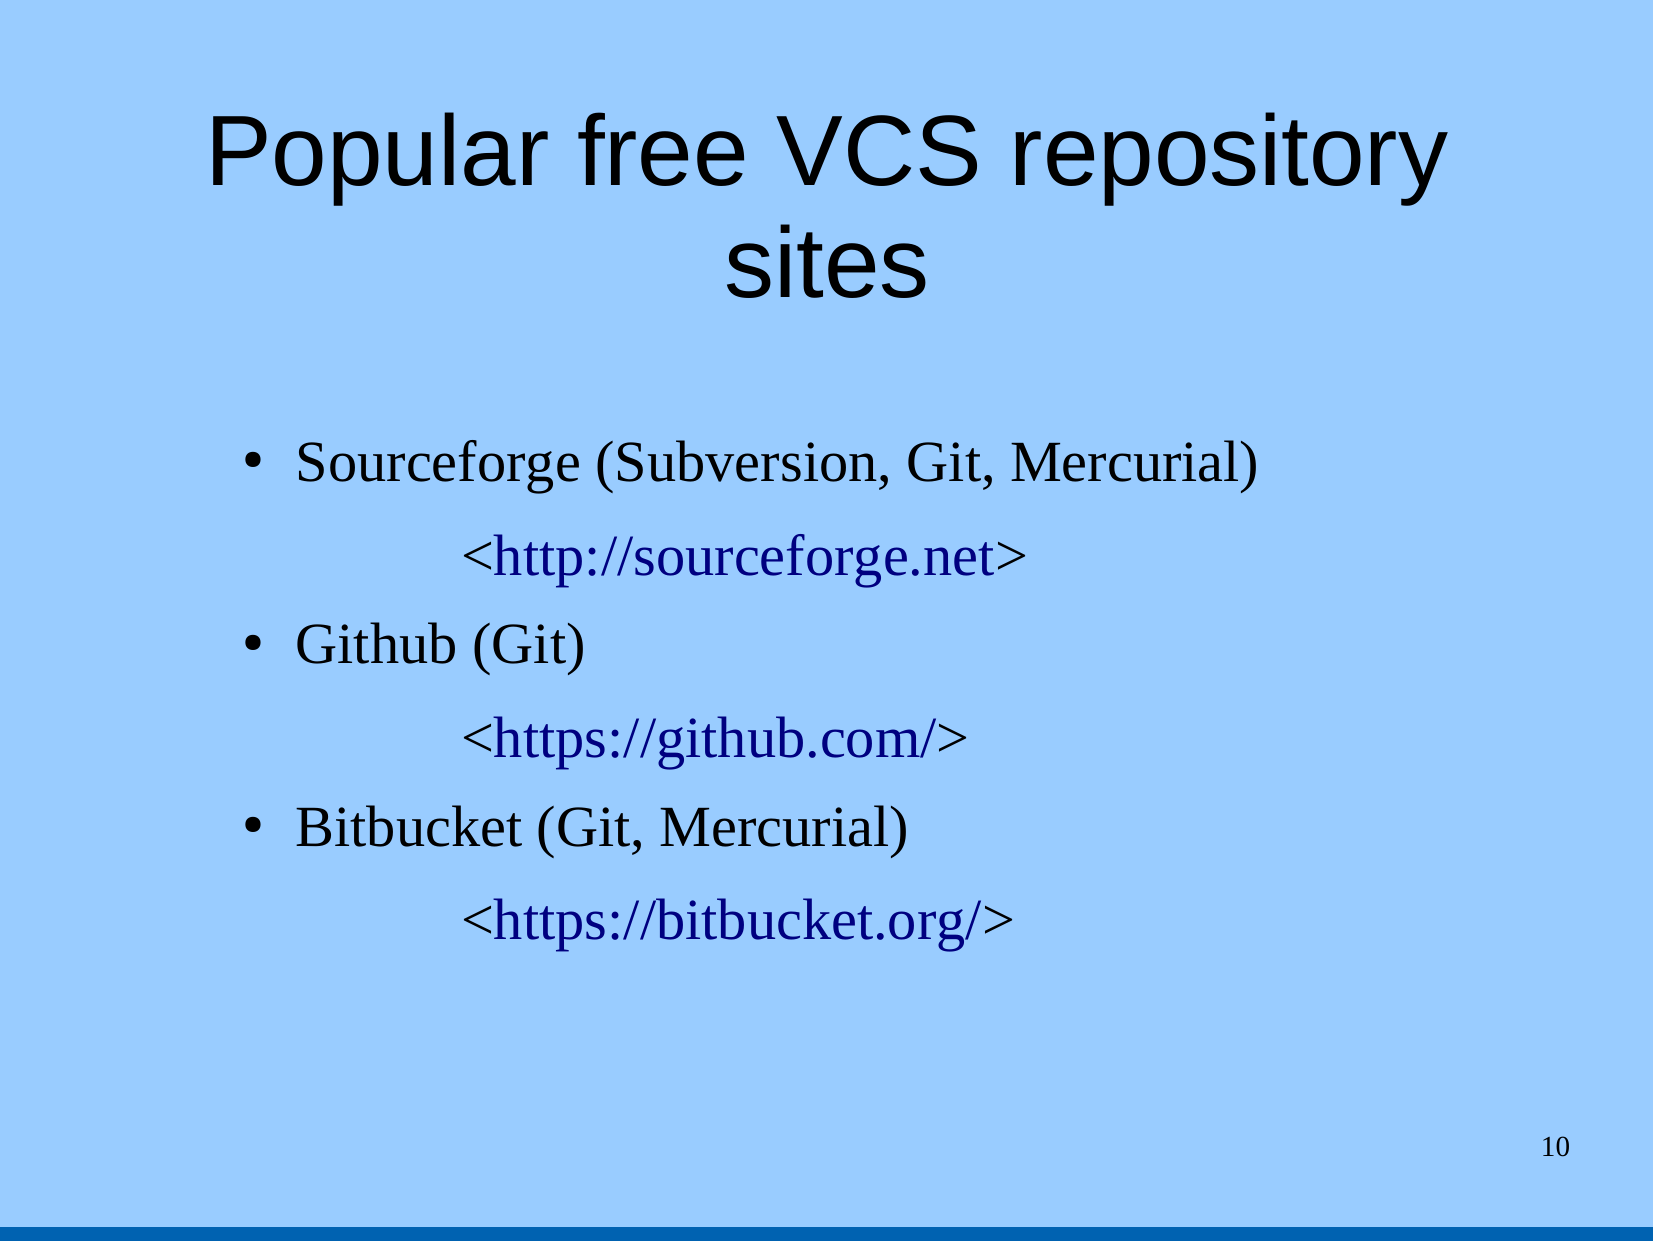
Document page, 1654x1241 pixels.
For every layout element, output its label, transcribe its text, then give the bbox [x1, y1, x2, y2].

list Sourceforge (Subversion, Git, Mercurial) <http://sourceforge.net> Github (Git) <https://github.com/> Bitbucket (Git, Mercurial) <https://bitbucket.org/> [225, 429, 1538, 989]
title Popular free VCS repository sites [121, 102, 1533, 311]
